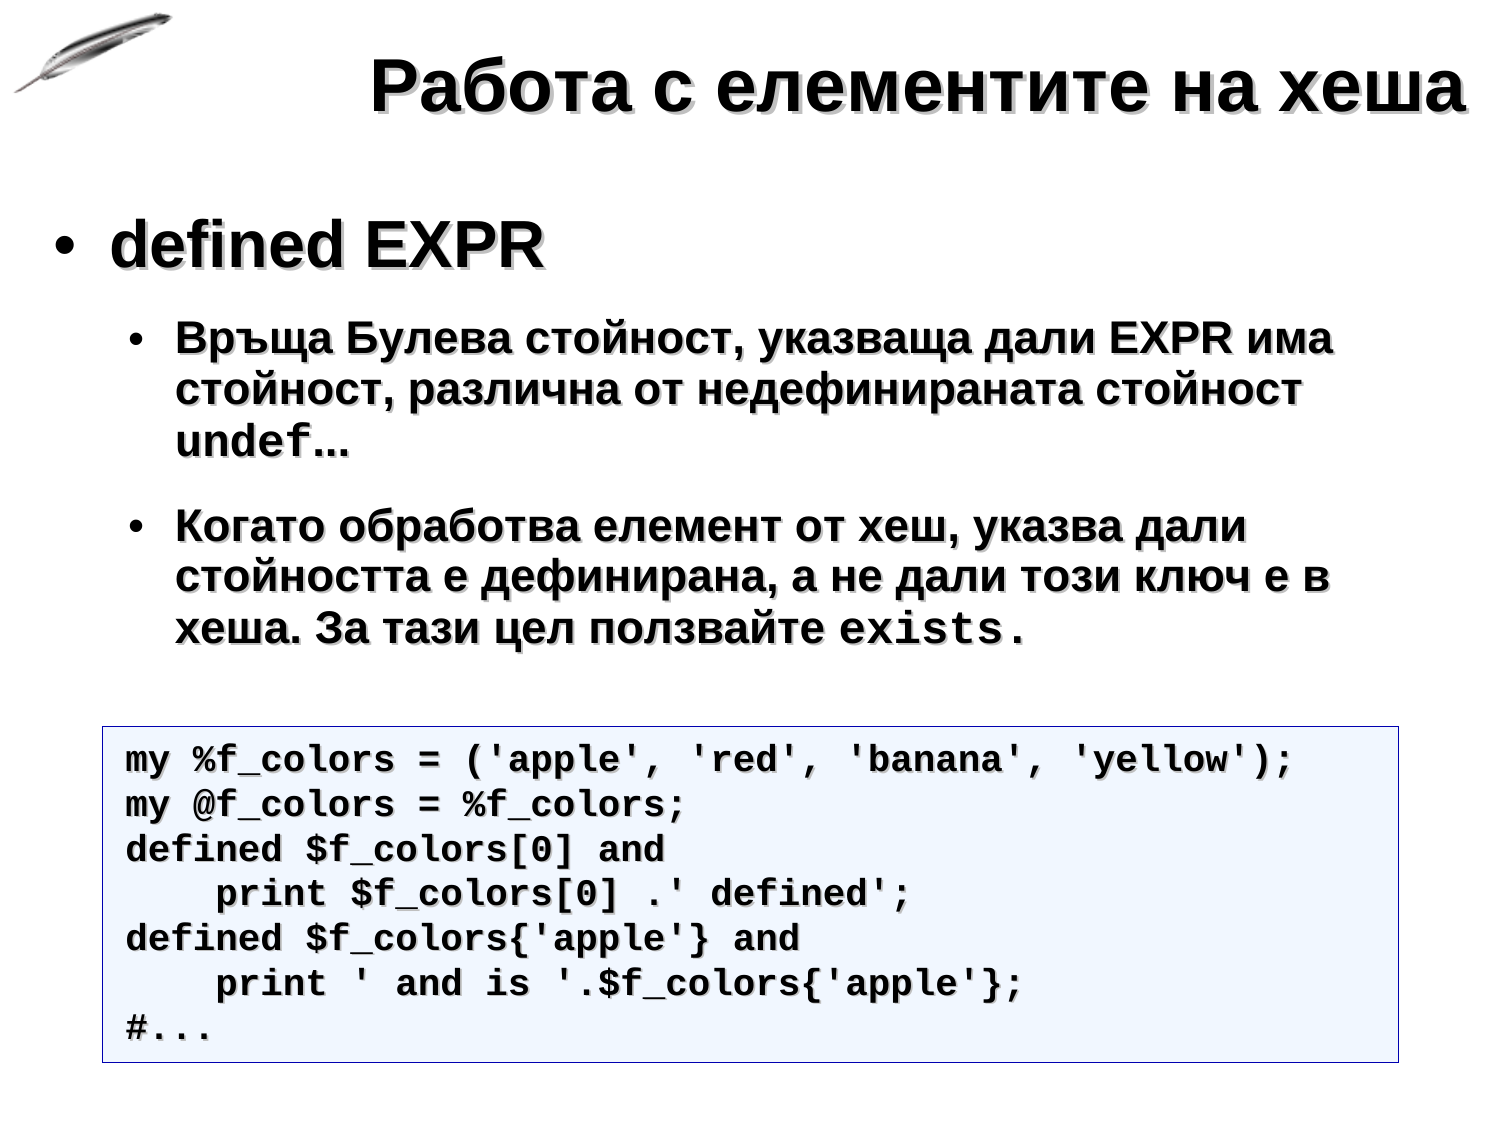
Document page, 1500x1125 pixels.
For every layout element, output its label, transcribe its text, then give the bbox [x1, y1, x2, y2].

list defined EXPR Връща Булева стойност, указваща дали EXPR има стойност, различна от недефинираната стойност undef... Когато обработва елемент от хеш, указва дали стойността е дефинирана, а не дали този ключ е в хеша. За тази цел ползвайте exists. [53, 207, 1447, 1084]
text_box my %f_colors = ('apple', 'red', 'banana', 'yellow'); my @f_colors = %f_colors; defined $f_colors[0] and print $f_colors[0] .' defined'; defined $f_colors{'apple'} and print ' and is '.$f_colors{'apple'}; #... [101, 726, 1399, 1063]
title Работа с елементите на хеша [336, 0, 1500, 179]
picture [10, 11, 178, 95]
